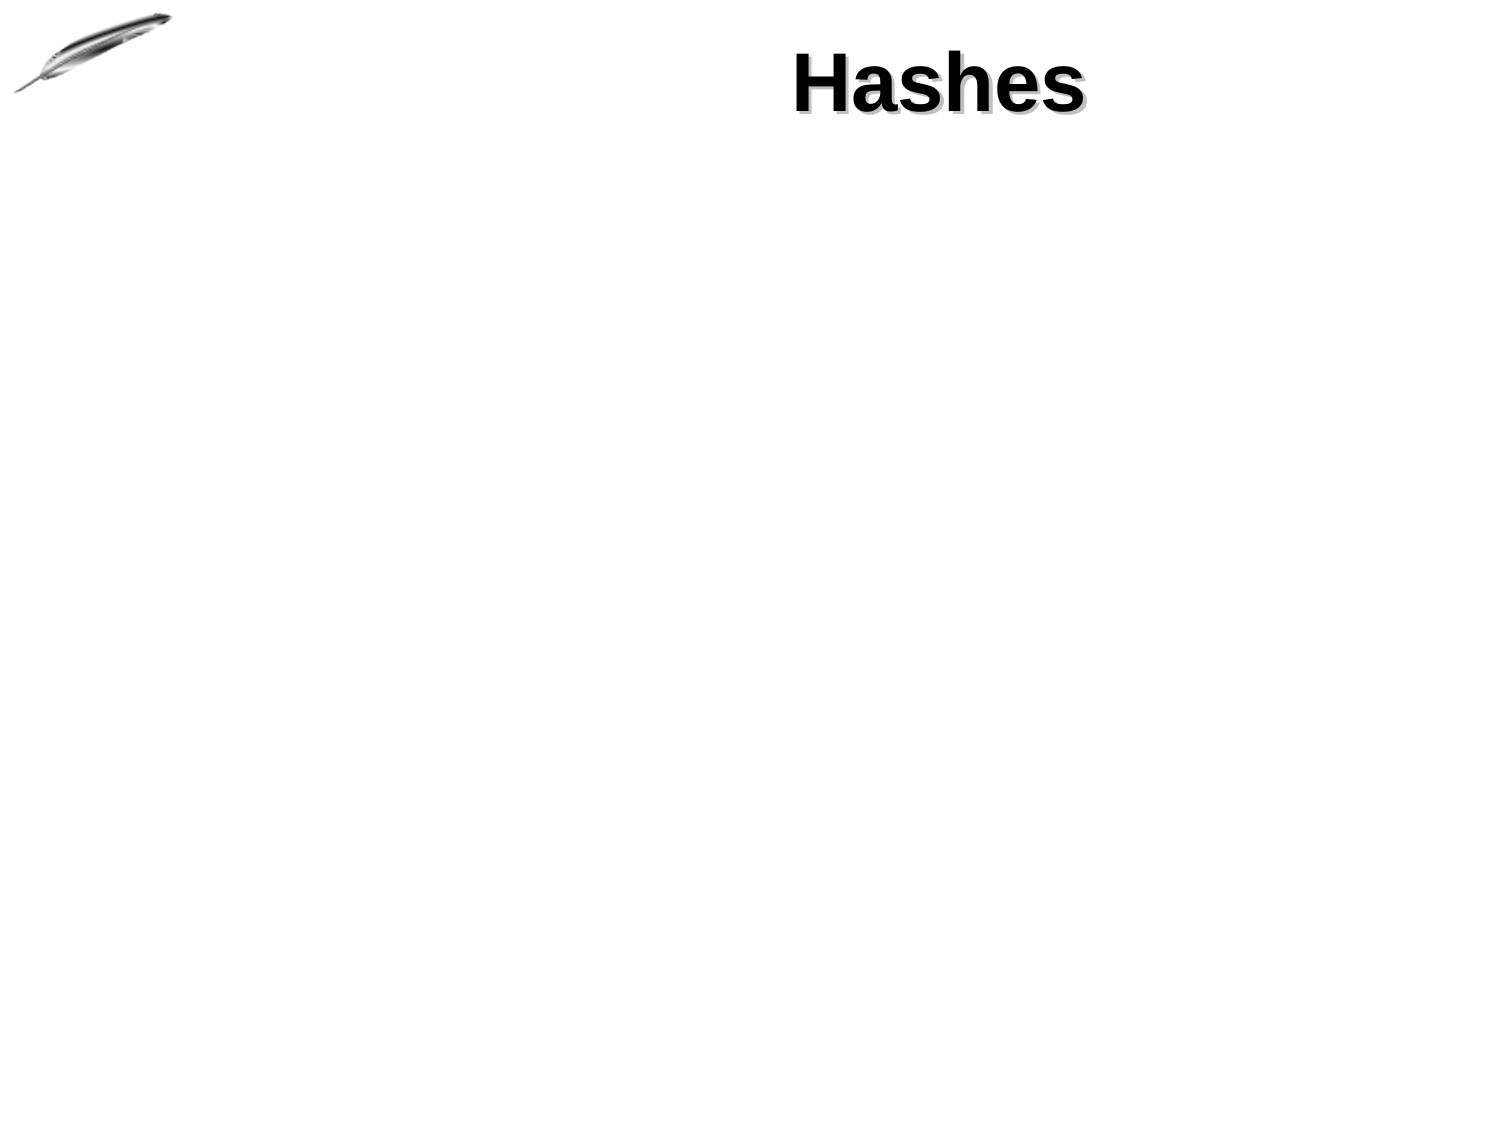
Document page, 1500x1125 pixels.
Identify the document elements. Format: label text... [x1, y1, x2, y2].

title Hashes [419, 0, 1459, 183]
picture [10, 11, 178, 95]
